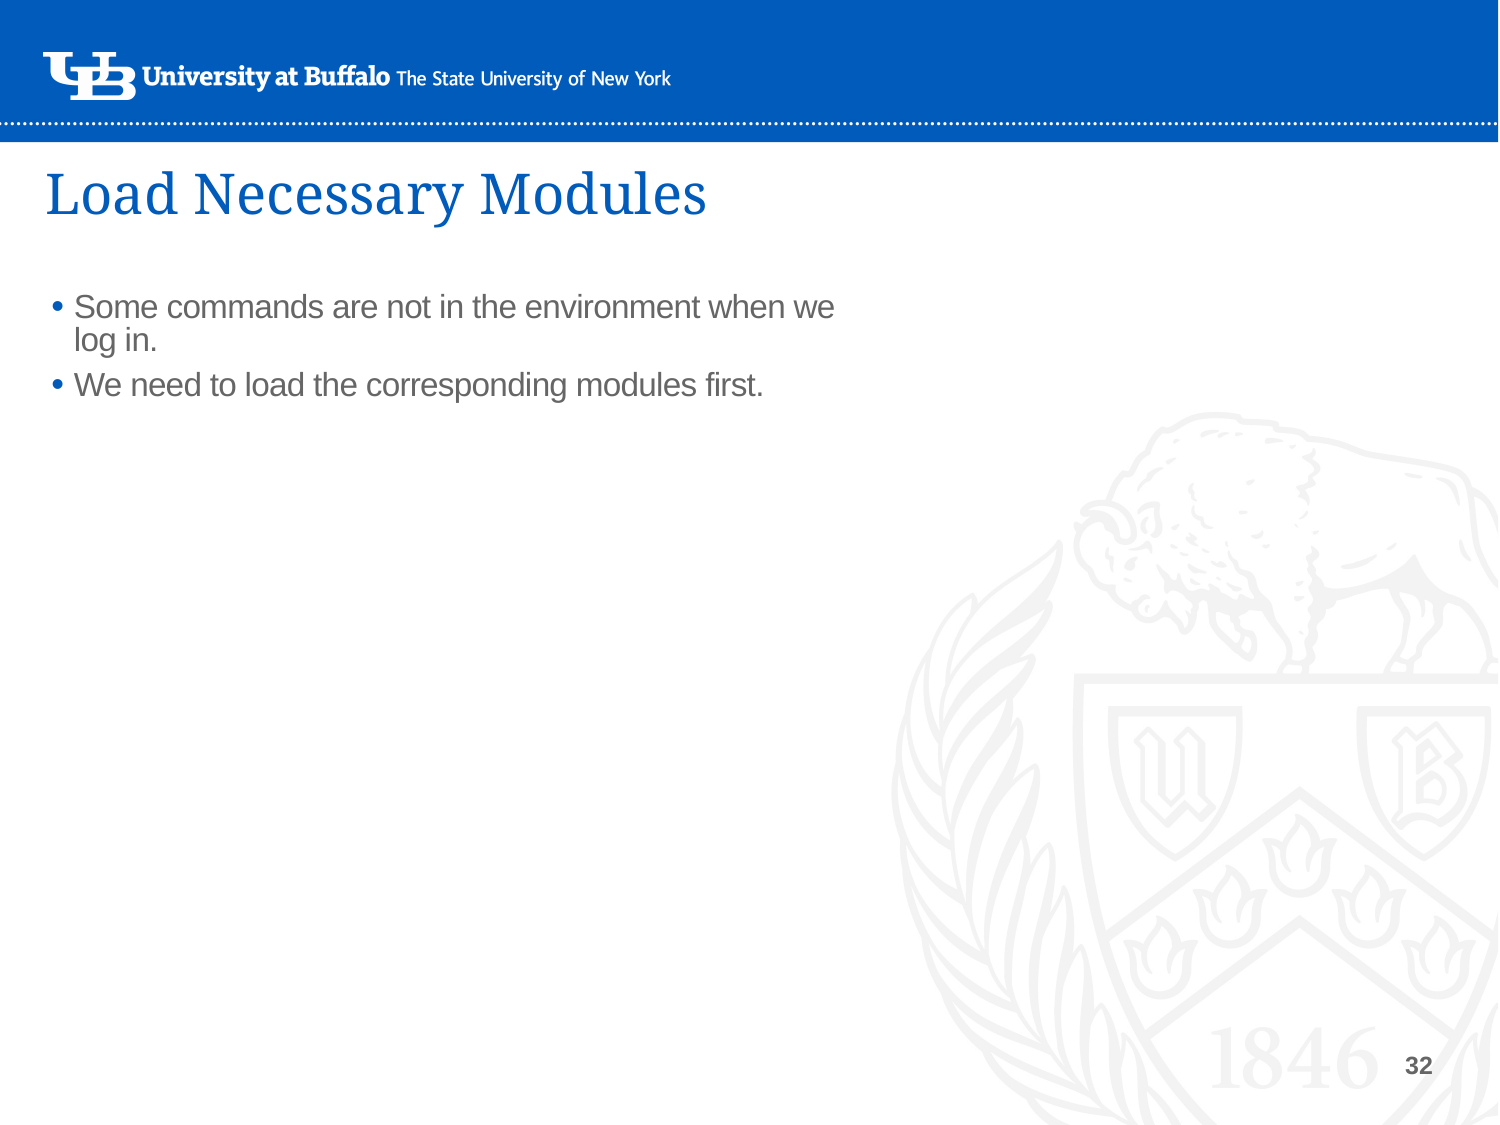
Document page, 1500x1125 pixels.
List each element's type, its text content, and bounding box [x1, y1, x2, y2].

list Some commands are not in the environment when we log in. We need to load the corresponding modules first. [21, 285, 886, 976]
picture [0, 0, 1499, 1125]
title Load Necessary Modules [30, 153, 1387, 233]
